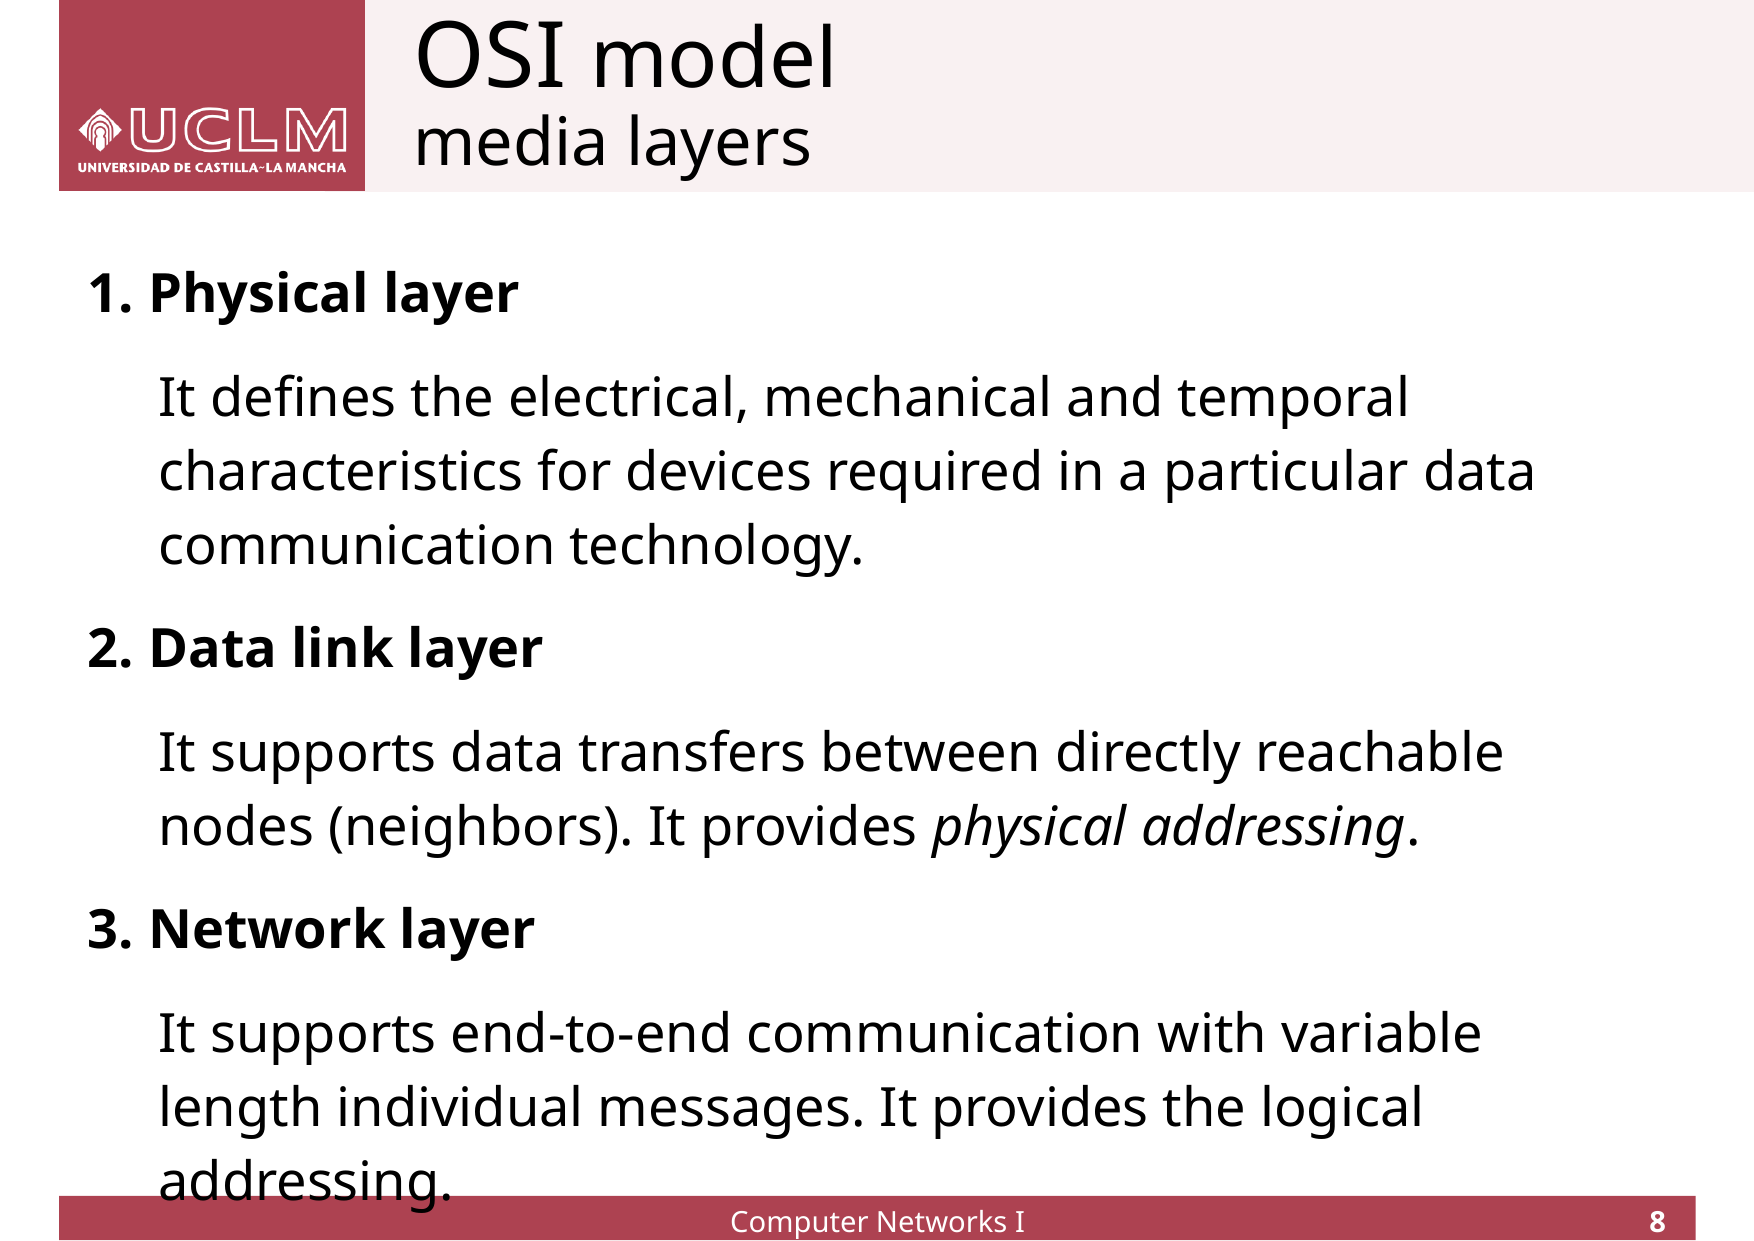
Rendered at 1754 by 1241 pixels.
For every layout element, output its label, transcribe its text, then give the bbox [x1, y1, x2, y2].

picture [59, 0, 365, 191]
title OSI model media layers [413, 0, 1667, 198]
list 1. Physical layer It defines the electrical, mechanical and temporal characteristics for devices required in a particular data communication technology. 2. Data link layer It supports data transfers between directly reachable nodes (neighbors). It provides physical addressing. 3. Network layer It supports end-to-end communication with variable length individual messages. It provides the logical addressing. [87, 254, 1632, 1182]
